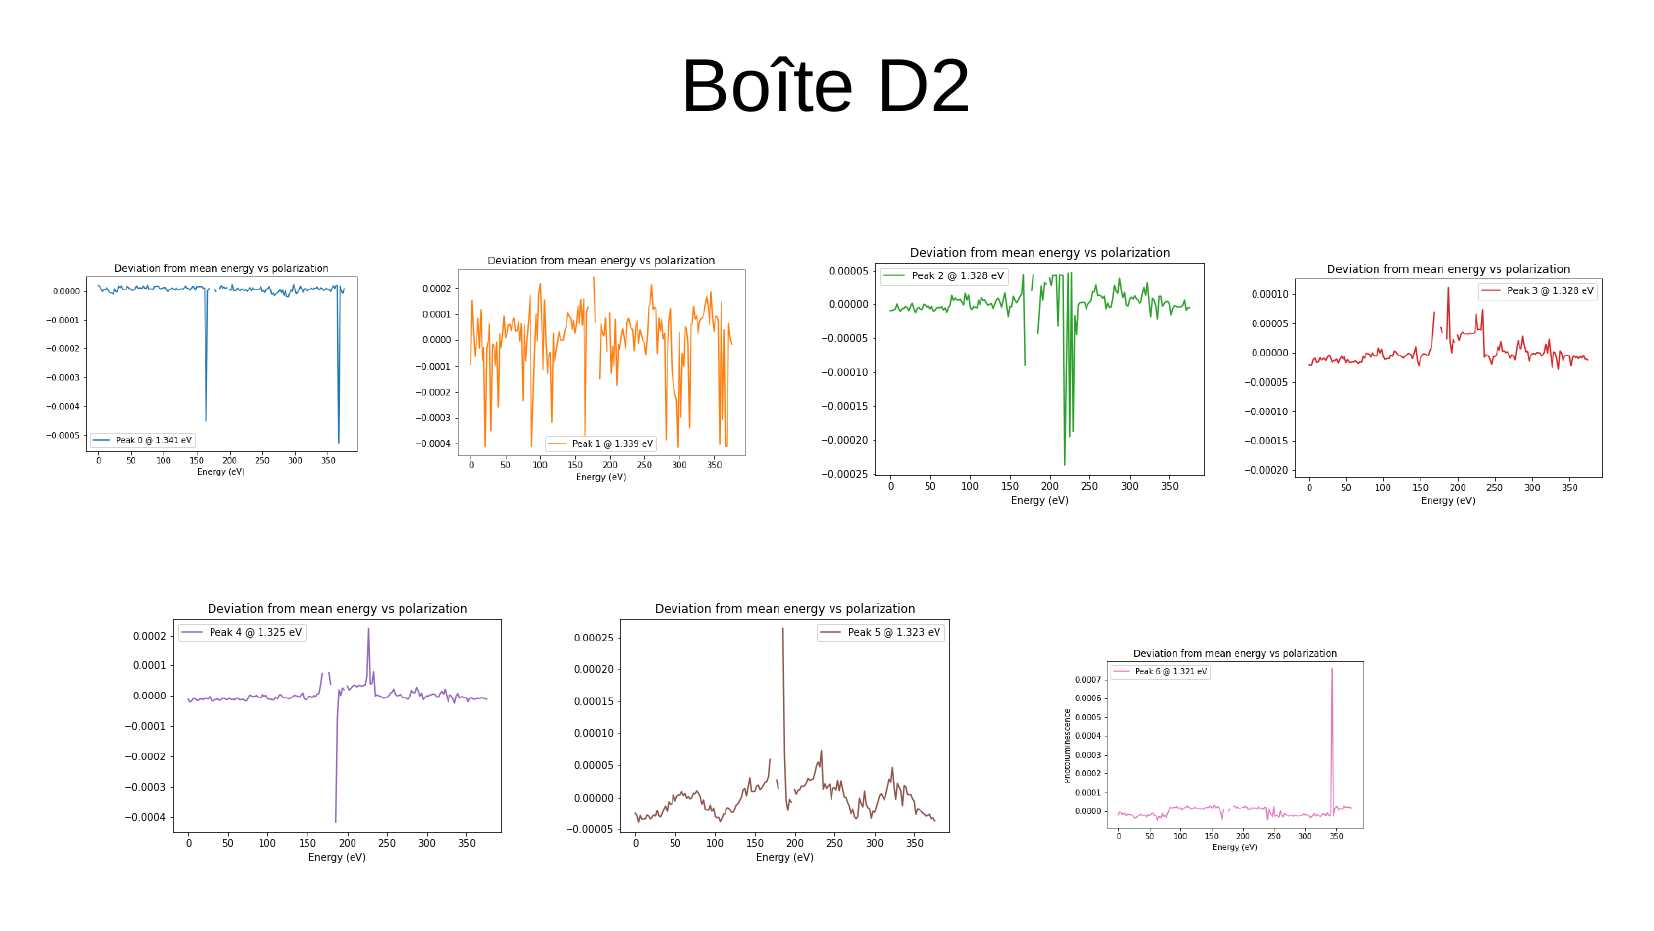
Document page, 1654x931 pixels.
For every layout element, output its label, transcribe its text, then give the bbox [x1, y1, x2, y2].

title Boîte D2 [82, 7, 1571, 163]
picture [42, 248, 391, 481]
picture [822, 228, 1641, 511]
picture [1065, 634, 1396, 856]
picture [411, 239, 781, 486]
picture [120, 584, 543, 867]
picture [567, 584, 991, 867]
